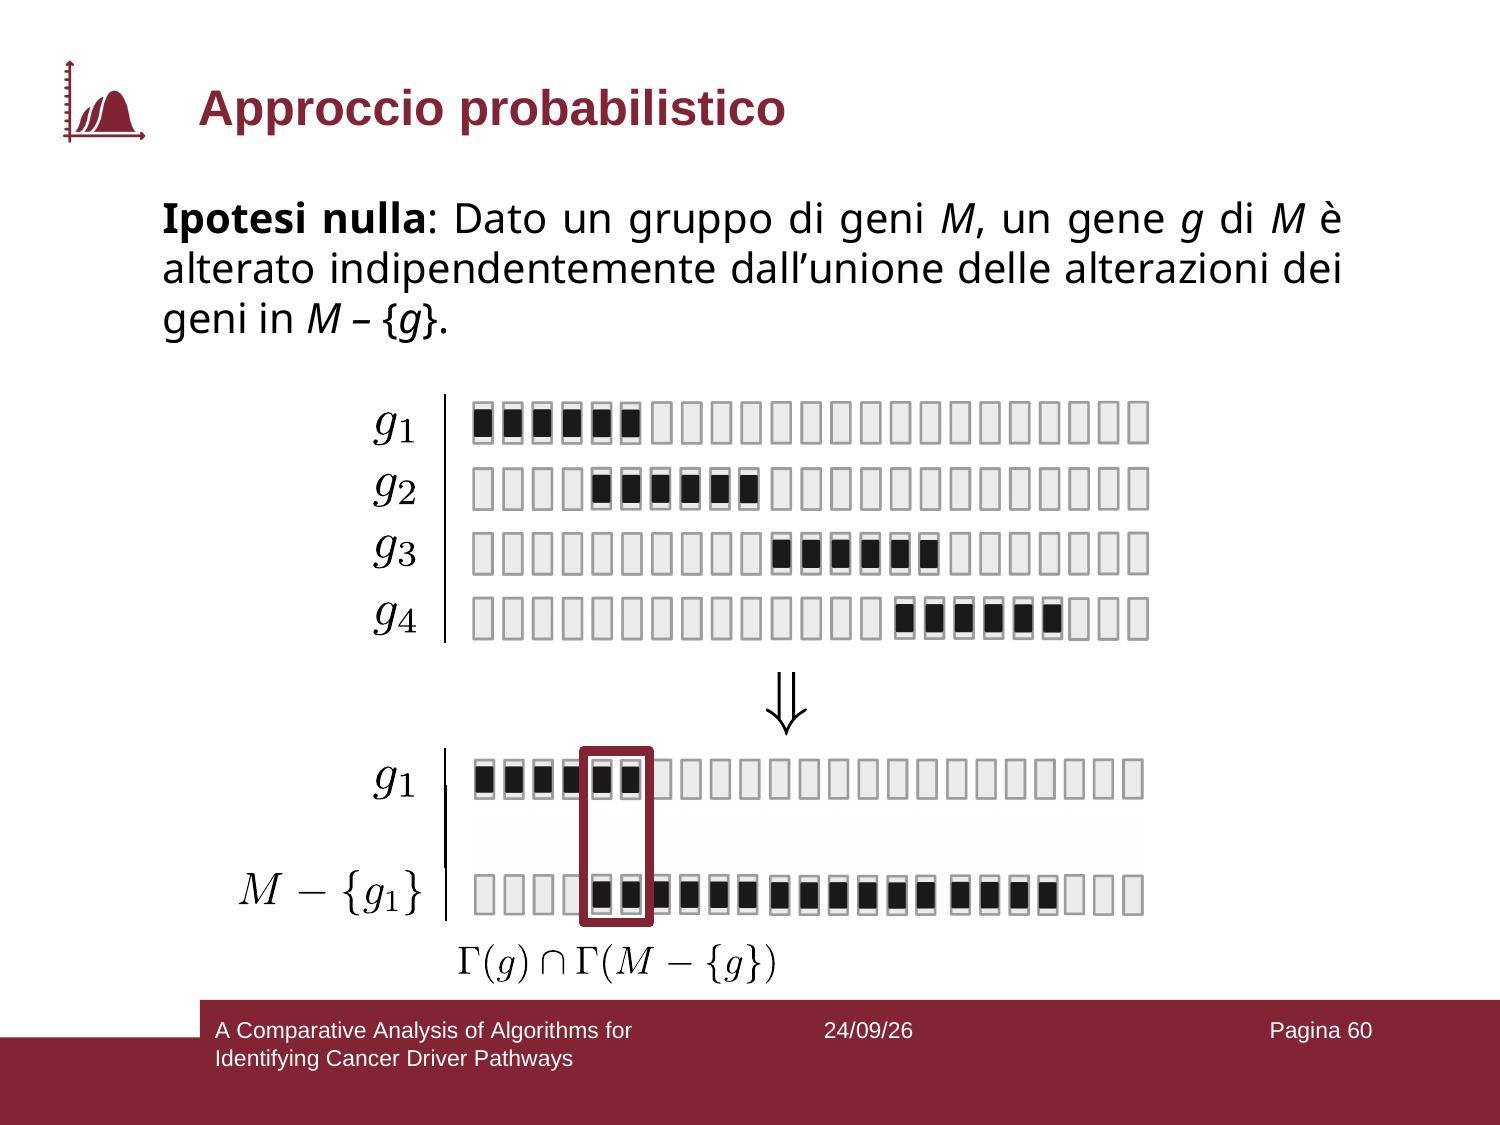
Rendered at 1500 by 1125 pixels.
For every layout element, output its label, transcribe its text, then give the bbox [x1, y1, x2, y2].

text_box A Comparative Analysis of Algorithms for Identifying Cancer Driver Pathways [199, 1008, 676, 1084]
title Approccio probabilistico [183, 67, 1400, 150]
picture [307, 394, 1151, 663]
text_box Ipotesi nulla: Dato un gruppo di geni M, un gene g di M è alterato indipendentemente dall’unione delle alterazioni dei geni in M – {g}. [147, 184, 1359, 350]
text_box 22/10/24 [712, 1008, 1026, 1084]
picture [60, 58, 148, 145]
picture [238, 870, 422, 916]
picture [457, 943, 776, 985]
picture [471, 756, 579, 917]
picture [765, 672, 807, 736]
picture [307, 748, 470, 921]
text_box Pagina <number> [1074, 1008, 1388, 1084]
picture [654, 756, 1148, 917]
picture [588, 756, 645, 917]
